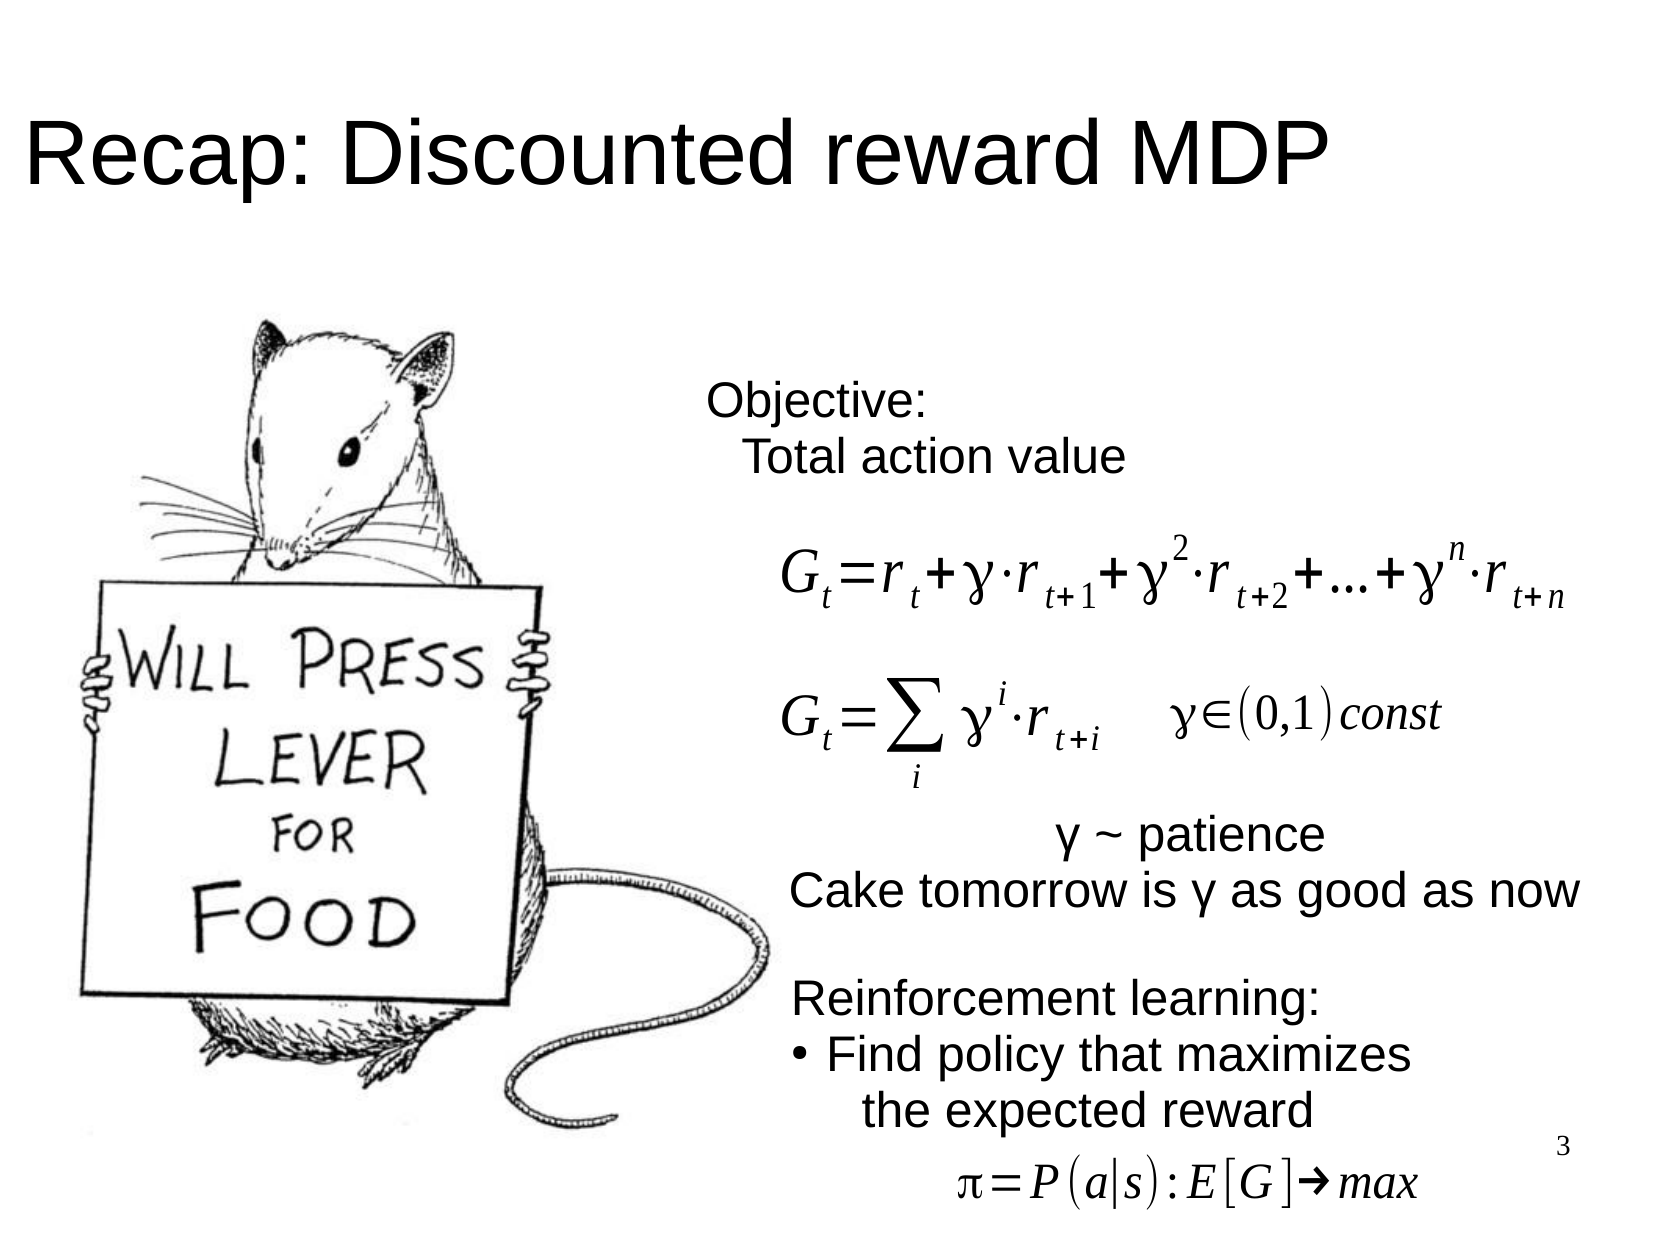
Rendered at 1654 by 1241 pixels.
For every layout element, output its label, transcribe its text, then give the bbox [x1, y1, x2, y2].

chart [1155, 681, 1456, 743]
picture [0, 250, 791, 1241]
text_box Reinforcement learning: Find policy that maximizes the expected reward [755, 969, 1654, 1139]
chart [945, 1151, 1432, 1213]
text_box γ ~ patience Cake tomorrow is γ as good as now [753, 805, 1594, 919]
text_box Objective: Total action value [670, 371, 1654, 541]
chart [765, 523, 1579, 616]
chart [765, 671, 1114, 796]
title Recap: Discounted reward MDP [23, 49, 1512, 257]
